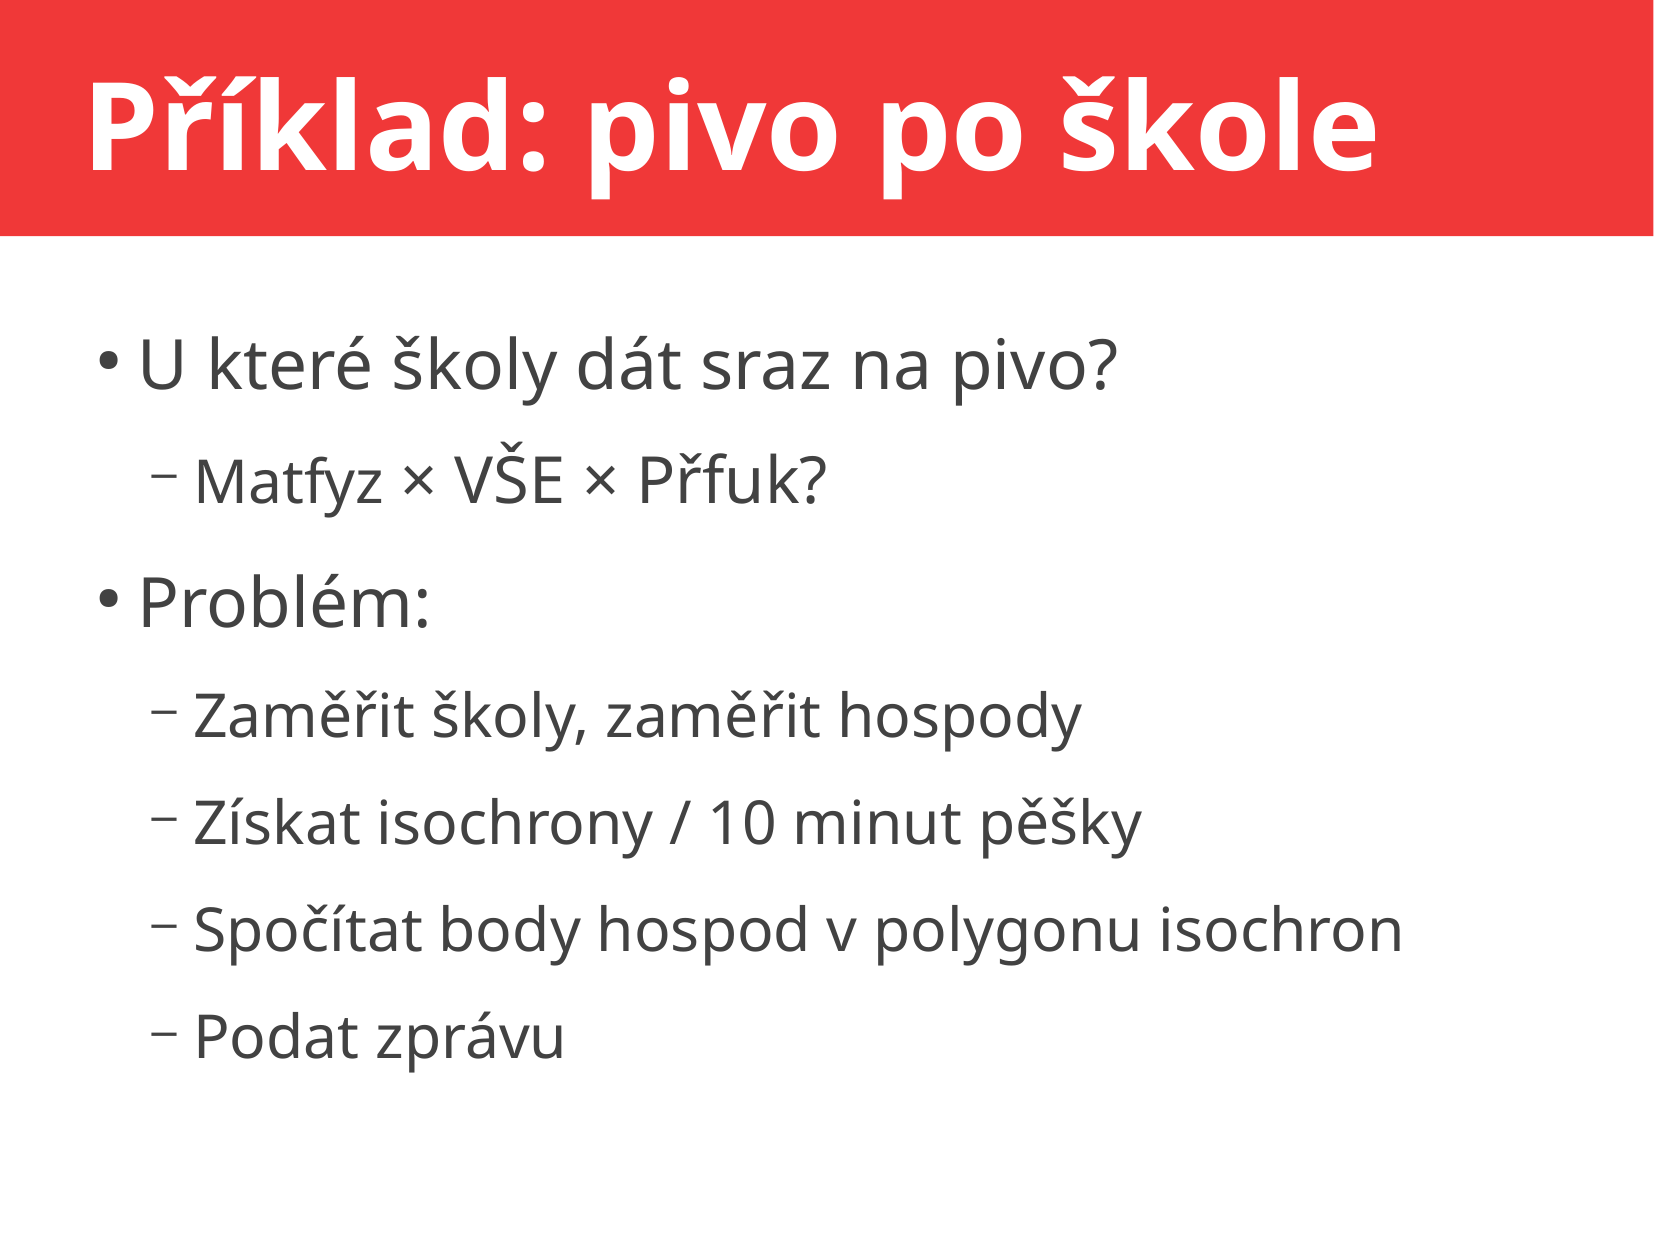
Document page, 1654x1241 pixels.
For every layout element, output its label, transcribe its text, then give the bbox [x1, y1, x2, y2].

list U které školy dát sraz na pivo? Matfyz × VŠE × Přfuk? Problém: Zaměřit školy, zaměřit hospody Získat isochrony / 10 minut pěšky Spočítat body hospod v polygonu isochron Podat zprávu [82, 314, 1563, 1080]
title Příklad: pivo po škole [82, 19, 1571, 227]
